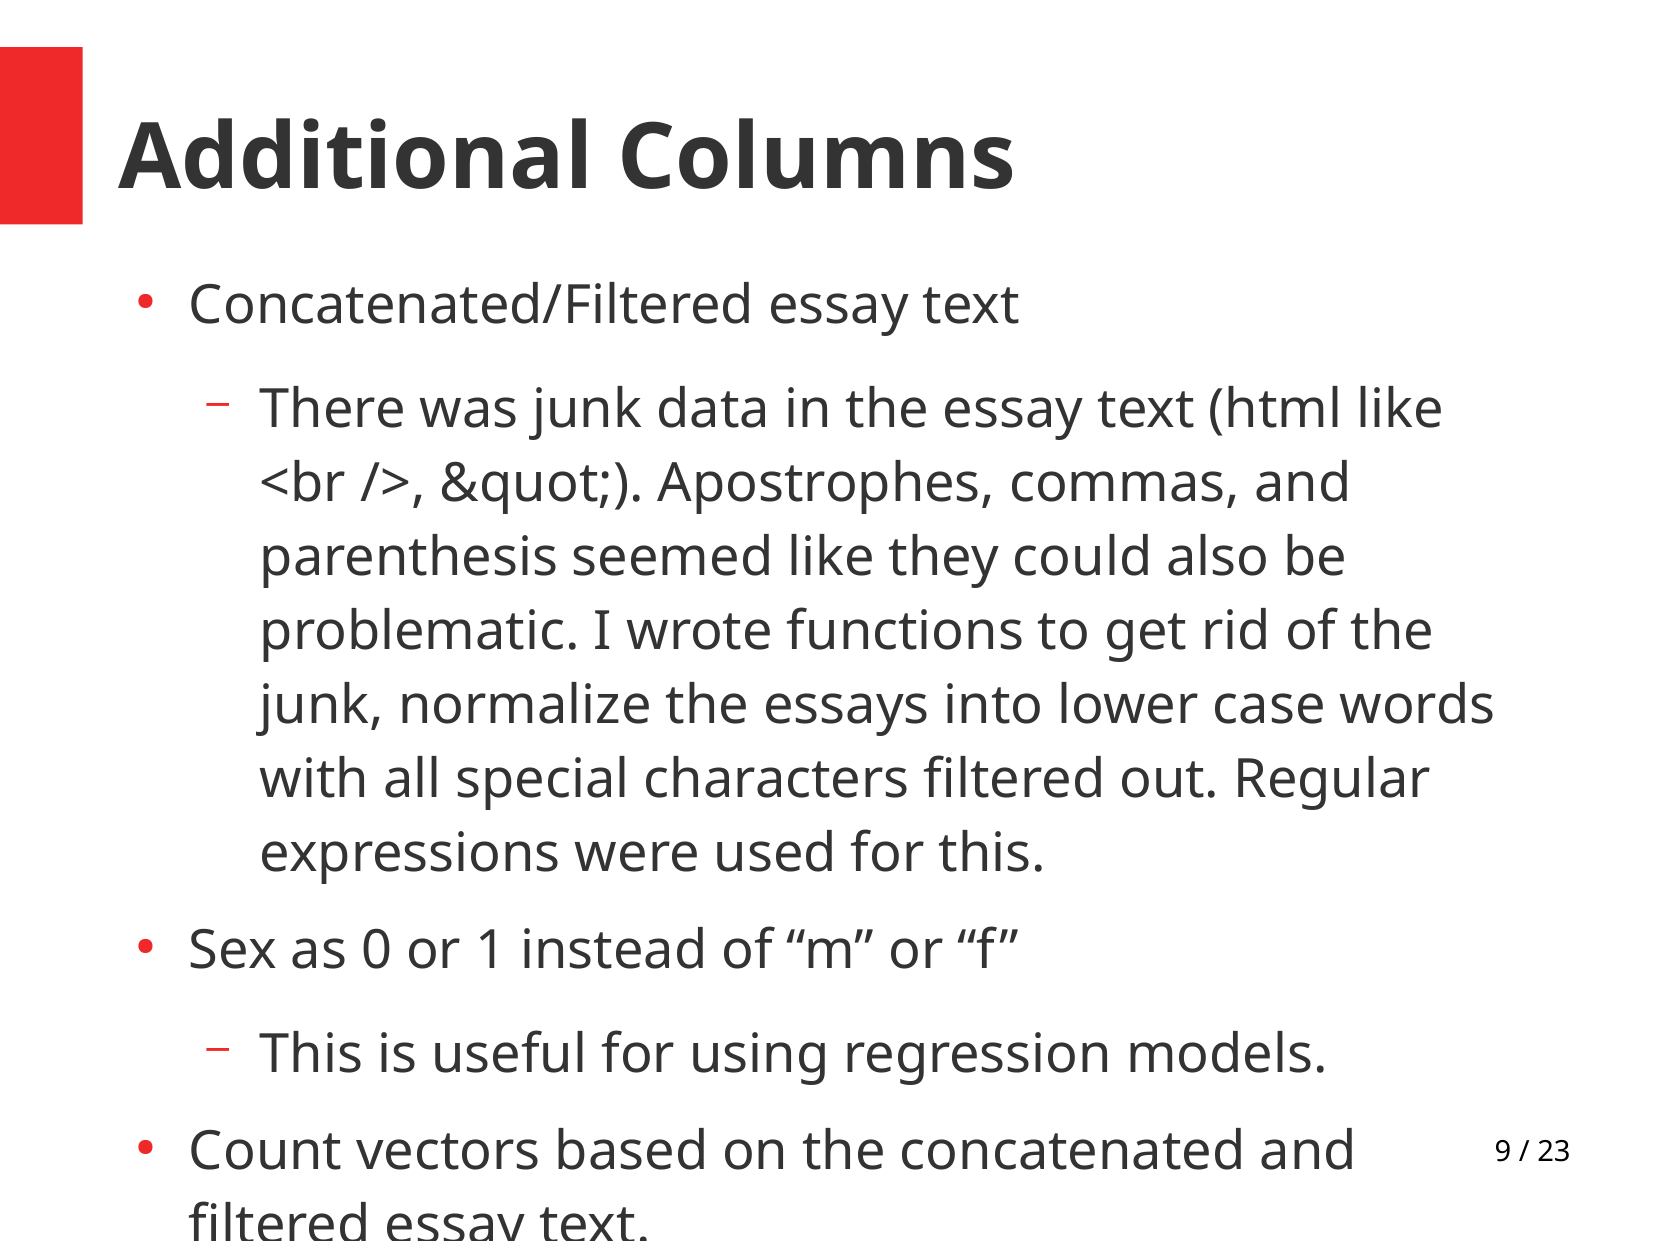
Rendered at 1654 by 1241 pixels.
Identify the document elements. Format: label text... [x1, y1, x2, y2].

title Additional Columns [118, 49, 1571, 257]
list Concatenated/Filtered essay text There was junk data in the essay text (html like <br />, &quot;). Apostrophes, commas, and parenthesis seemed like they could also be problematic. I wrote functions to get rid of the junk, normalize the essays into lower case words with all special characters filtered out. Regular expressions were used for this. Sex as 0 or 1 instead of “m” or “f” This is useful for using regression models. Count vectors based on the concatenated and filtered essay text. from sklearn.feature_extraction.text import CountVectorizer [118, 265, 1536, 986]
